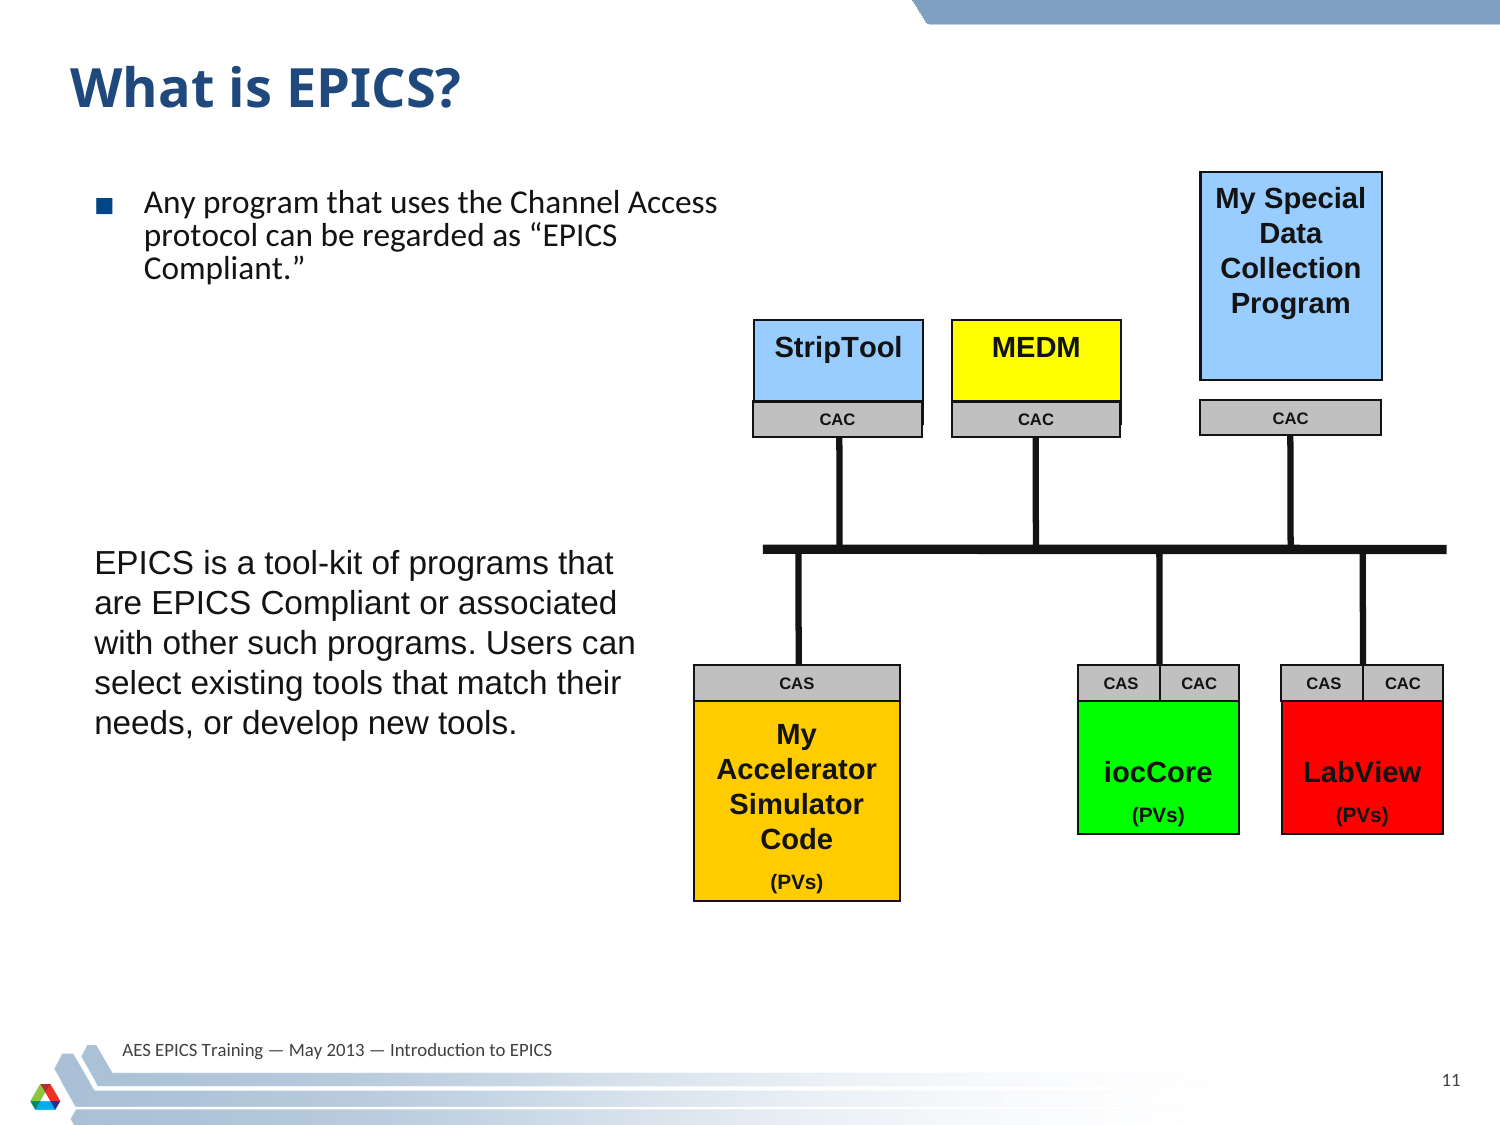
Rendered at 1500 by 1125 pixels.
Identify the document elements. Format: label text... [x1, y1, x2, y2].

text_box CAS [1281, 665, 1362, 701]
text_box My Accelerator Simulator Code (PVs)‏ [693, 664, 900, 902]
text_box LabView (PVs)‏ [1281, 701, 1443, 835]
text_box CAS [694, 665, 900, 701]
text_box iocCore (PVs)‏ [1078, 701, 1239, 835]
picture [0, 1037, 1500, 1125]
picture [0, 0, 1500, 26]
text_box StripTool [754, 320, 923, 424]
text_box CAS [1078, 665, 1159, 701]
text_box My Special Data Collection Program [1200, 171, 1382, 381]
text_box CAC [753, 401, 922, 437]
title What is EPICS? [55, 54, 1361, 125]
text_box MEDM [952, 320, 1121, 401]
text_box CAC [1362, 665, 1444, 701]
list Any program that uses the Channel Access protocol can be regarded as “EPICS Compliant.” [79, 180, 740, 360]
text_box CAC [1159, 665, 1239, 701]
text_box CAC [1200, 399, 1382, 436]
text_box CAC [951, 401, 1121, 437]
text_box EPICS is a tool-kit of programs that are EPICS Compliant or associated with other such programs. Users can select existing tools that match their needs, or develop new tools. [79, 533, 652, 749]
